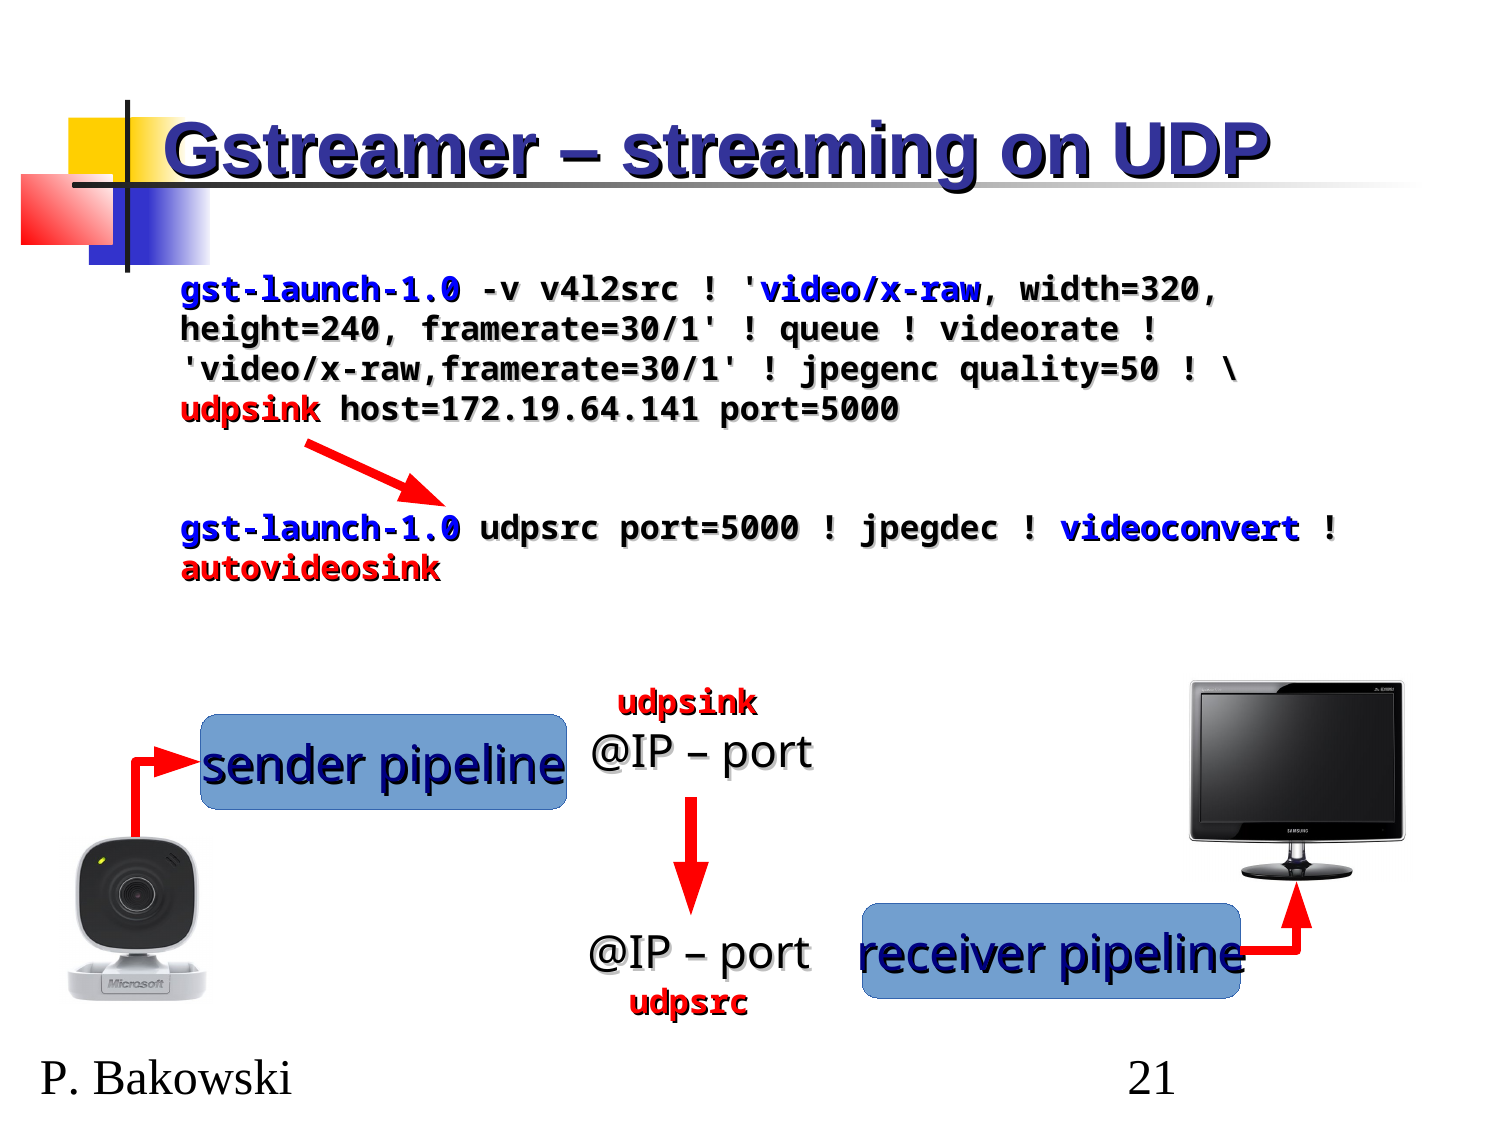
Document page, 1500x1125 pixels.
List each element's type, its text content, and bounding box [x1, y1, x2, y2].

text_box udpsrc [614, 972, 764, 1028]
text_box gst-launch-1.0 -v v4l2src ! 'video/x-raw, width=320, height=240, framerate=30/1' ! queue ! videorate ! 'video/x-raw,framerate=30/1' ! jpegenc quality=50 ! \ udpsink host=172.19.64.141 port=5000 gst-launch-1.0 udpsrc port=5000 ! jpegdec ! videoconvert ! autovideosink [165, 259, 1371, 595]
title Gstreamer – streaming on UDP [147, 92, 1394, 213]
text_box receiver pipeline [862, 903, 1241, 999]
picture [1181, 673, 1413, 882]
text_box udpsink [602, 673, 773, 729]
text_box @IP – port [574, 714, 916, 785]
text_box sender pipeline [200, 714, 567, 810]
text_box @IP – port [572, 915, 892, 986]
picture [59, 836, 213, 1004]
